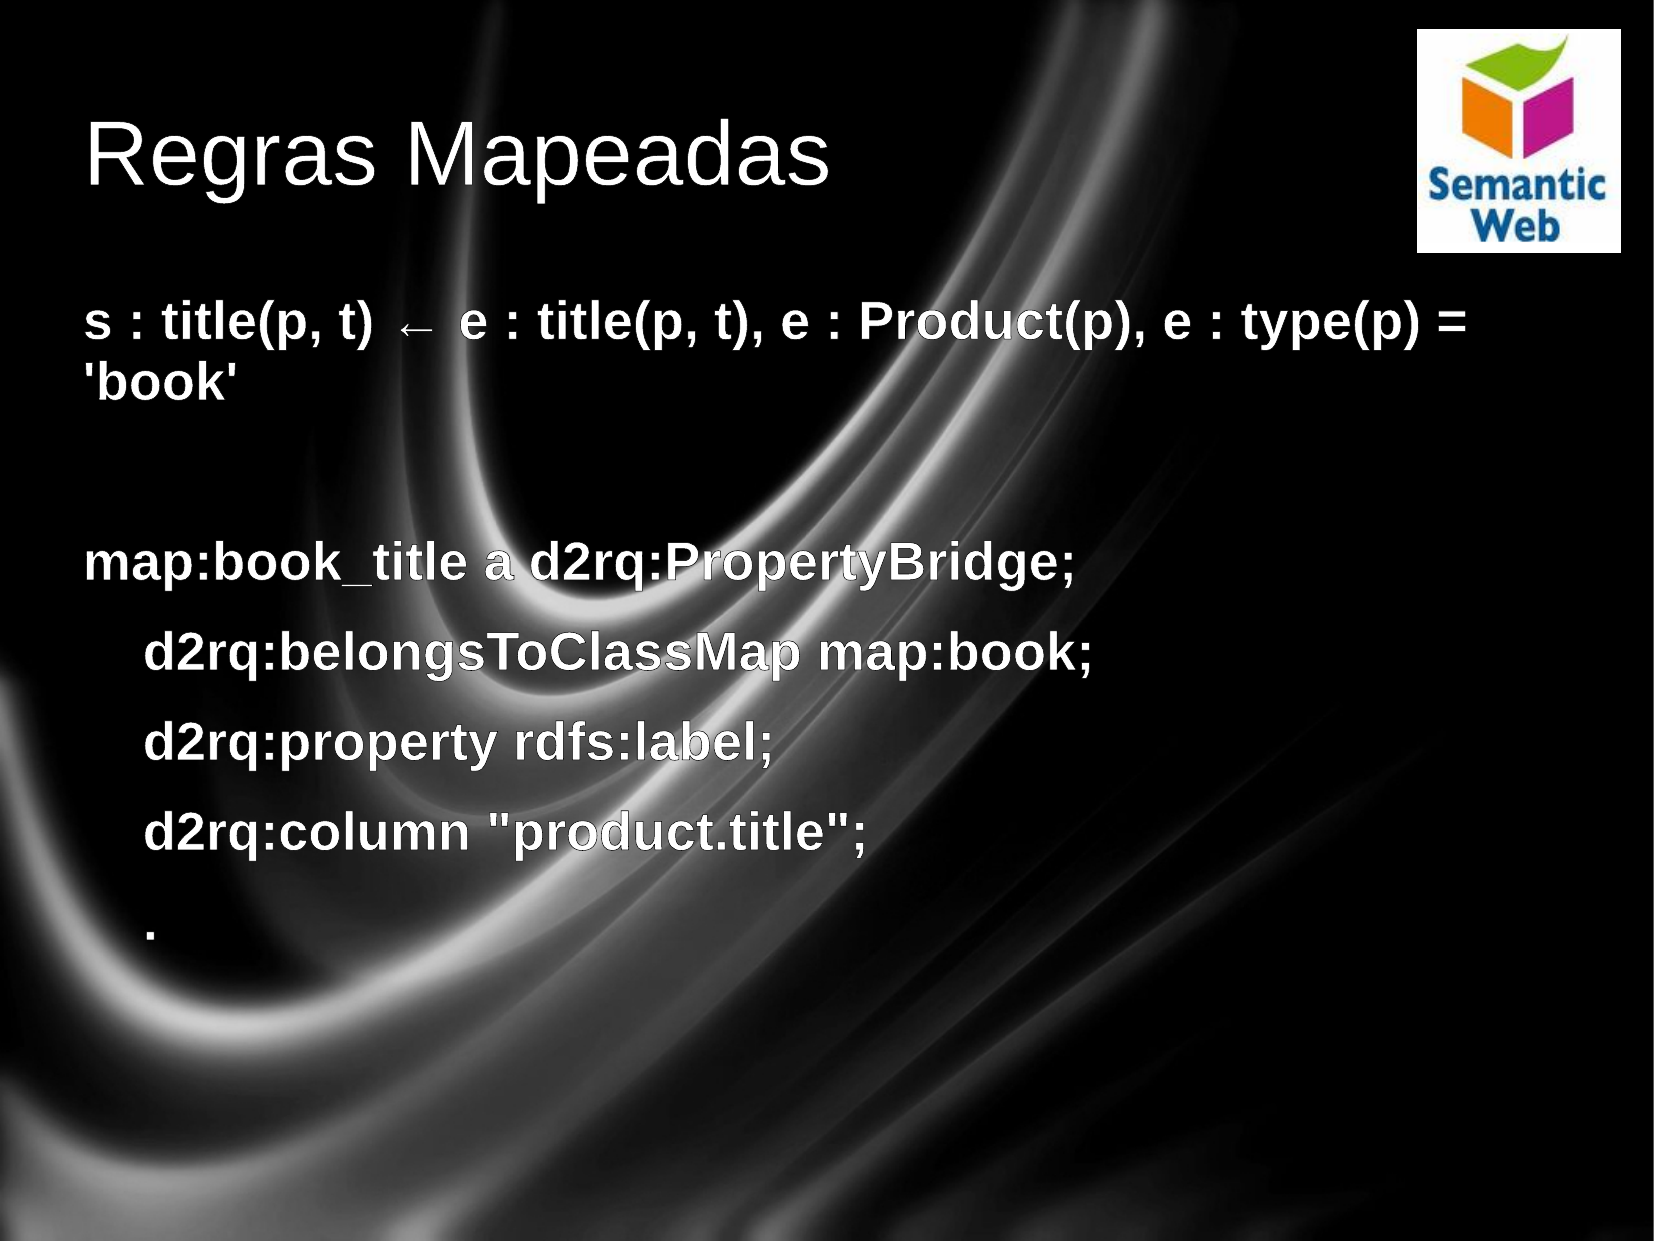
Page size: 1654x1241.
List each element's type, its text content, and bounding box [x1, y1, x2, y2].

picture [0, 0, 1654, 1241]
list s : title(p, t) ← e : title(p, t), e : Product(p), e : type(p) = 'book' map:book_title a d2rq:PropertyBridge; d2rq:belongsToClassMap map:book; d2rq:property rdfs:label; d2rq:column "product.title"; . [82, 290, 1571, 1109]
title Regras Mapeadas [82, 49, 1359, 257]
